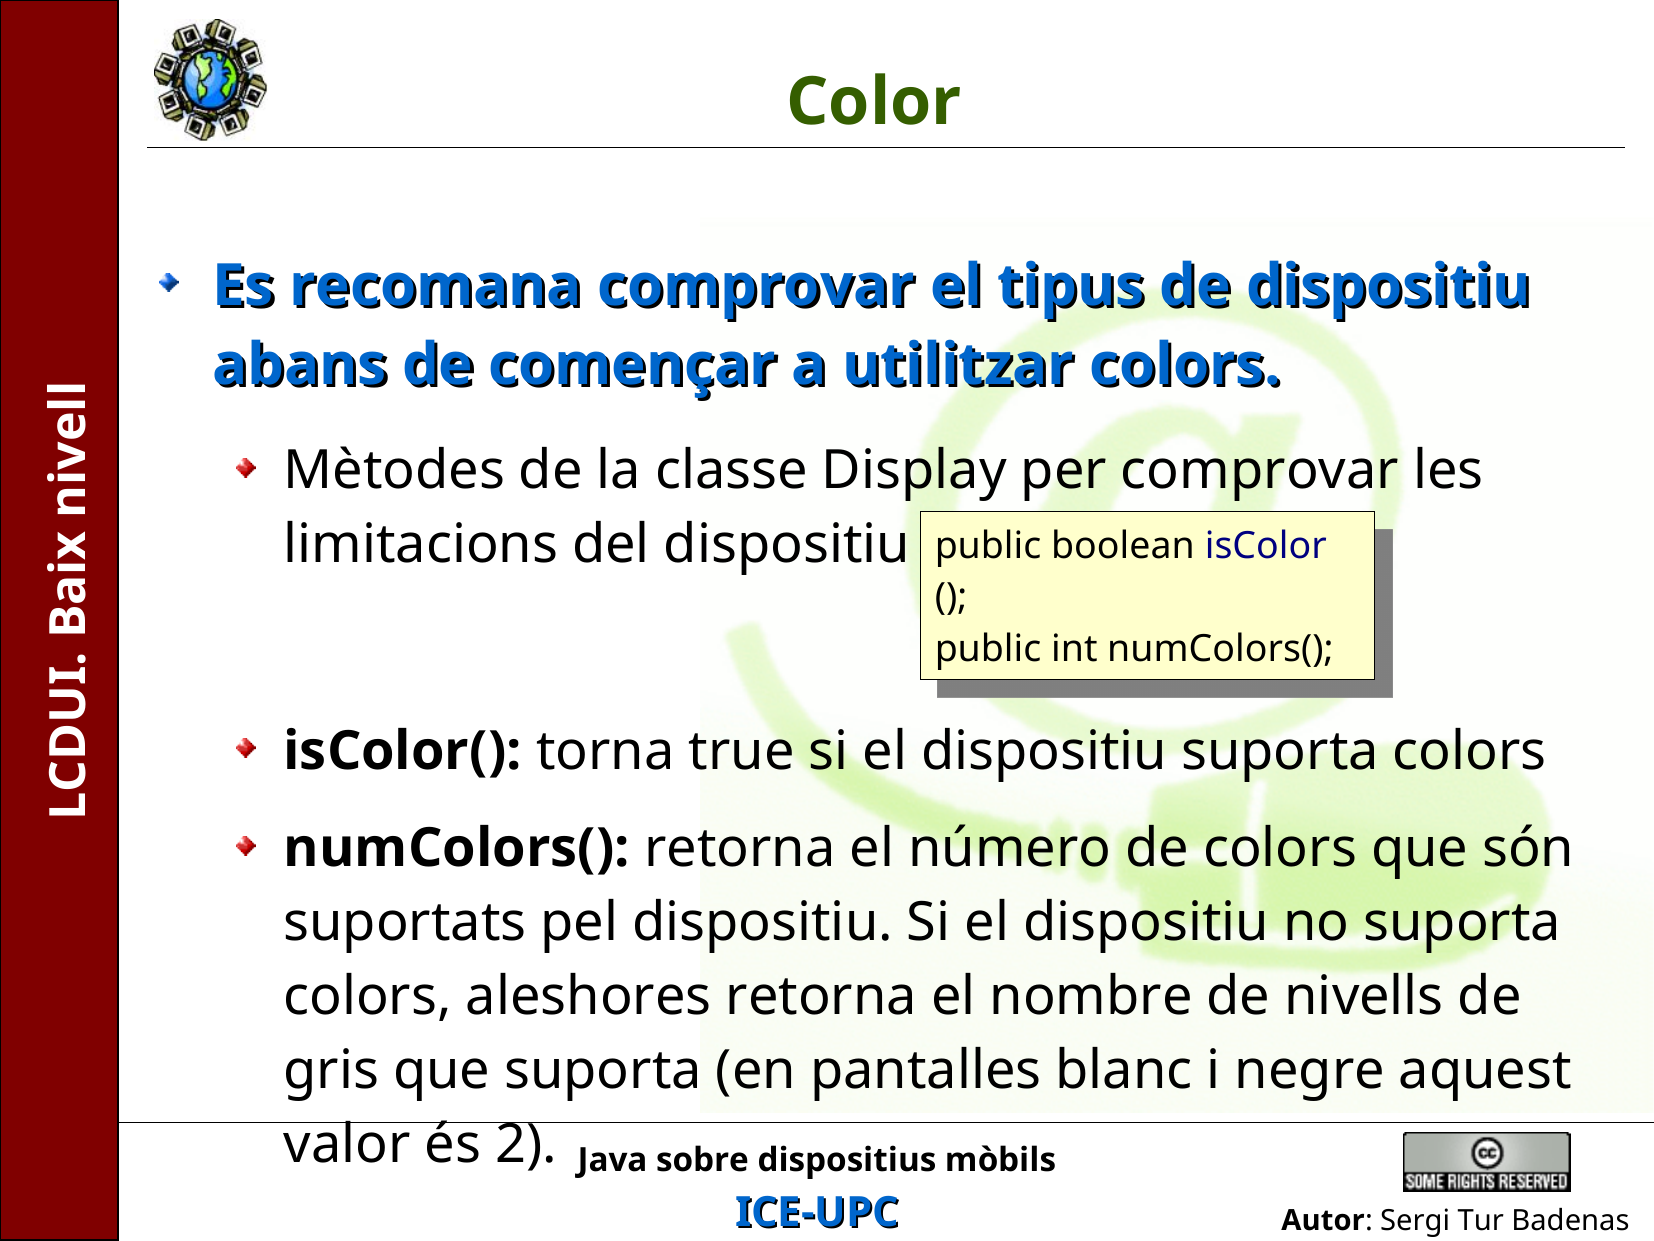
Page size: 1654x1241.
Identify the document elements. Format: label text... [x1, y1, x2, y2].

picture [1307, 1080, 1321, 1085]
picture [821, 1080, 834, 1085]
picture [1471, 1080, 1485, 1085]
title Color [129, 56, 1619, 141]
picture [1109, 1080, 1122, 1085]
picture [154, 19, 268, 56]
picture [700, 217, 1654, 1113]
picture [933, 1080, 946, 1085]
picture [1438, 1080, 1452, 1085]
text_box public boolean isColor(); public int numColors(); [920, 511, 1375, 617]
picture [1405, 1080, 1418, 1085]
picture [850, 1080, 863, 1085]
picture [1066, 1080, 1079, 1085]
list Es recomana comprovar el tipus de dispositiu abans de començar a utilitzar colors. Mètodes de la classe Display per comprovar les limitacions del dispositiu isColor(): torna true si el dispositiu suporta colors numColors(): retorna el número de colors que són suportats pel dispositiu. Si el dispositiu no suporta colors, aleshores retorna el nombre de nivells de gris que suporta (en pantalles blanc i negre aquest valor és 2). [141, 242, 1630, 1080]
picture [1403, 1132, 1571, 1192]
